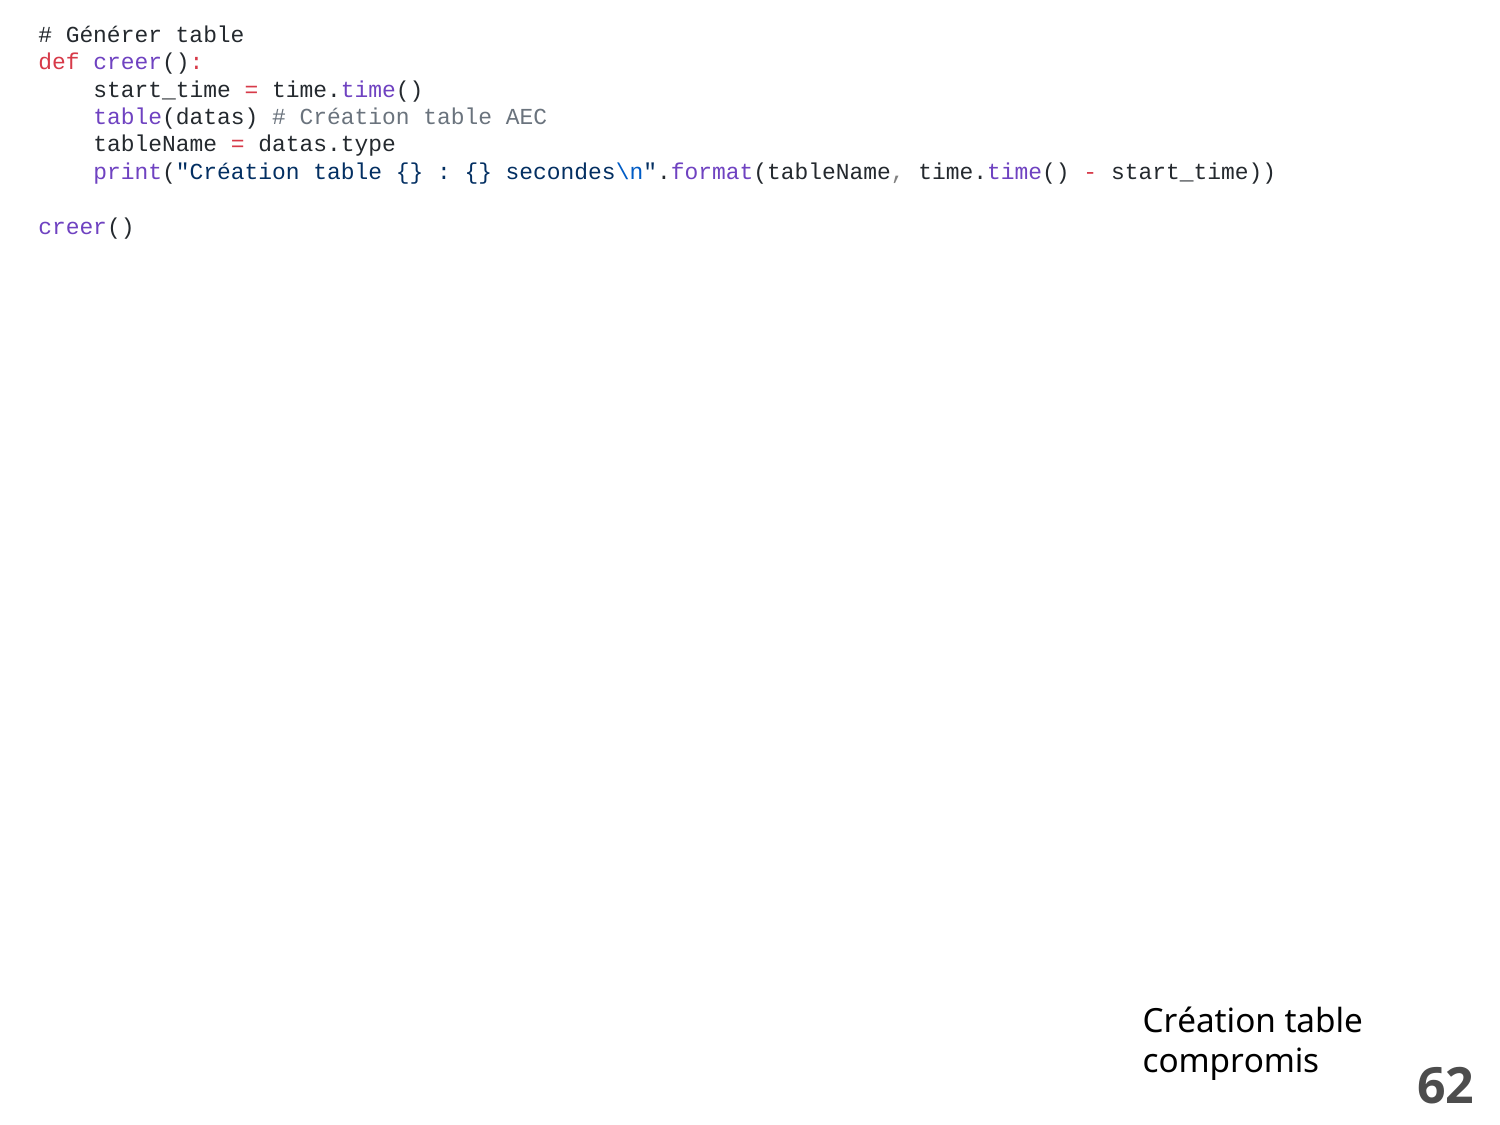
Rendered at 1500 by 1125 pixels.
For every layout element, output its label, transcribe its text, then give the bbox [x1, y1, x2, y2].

text_box Création table compromis [1127, 992, 1447, 1125]
text_box <numéro> [1447, 1054, 1500, 1109]
text_box # Générer table def creer(): start_time = time.time() table(datas) # Création table AEC tableName = datas.type print("Création table {} : {} secondes\n".format(tableName, time.time() - start_time)) creer() [23, 11, 1477, 1111]
